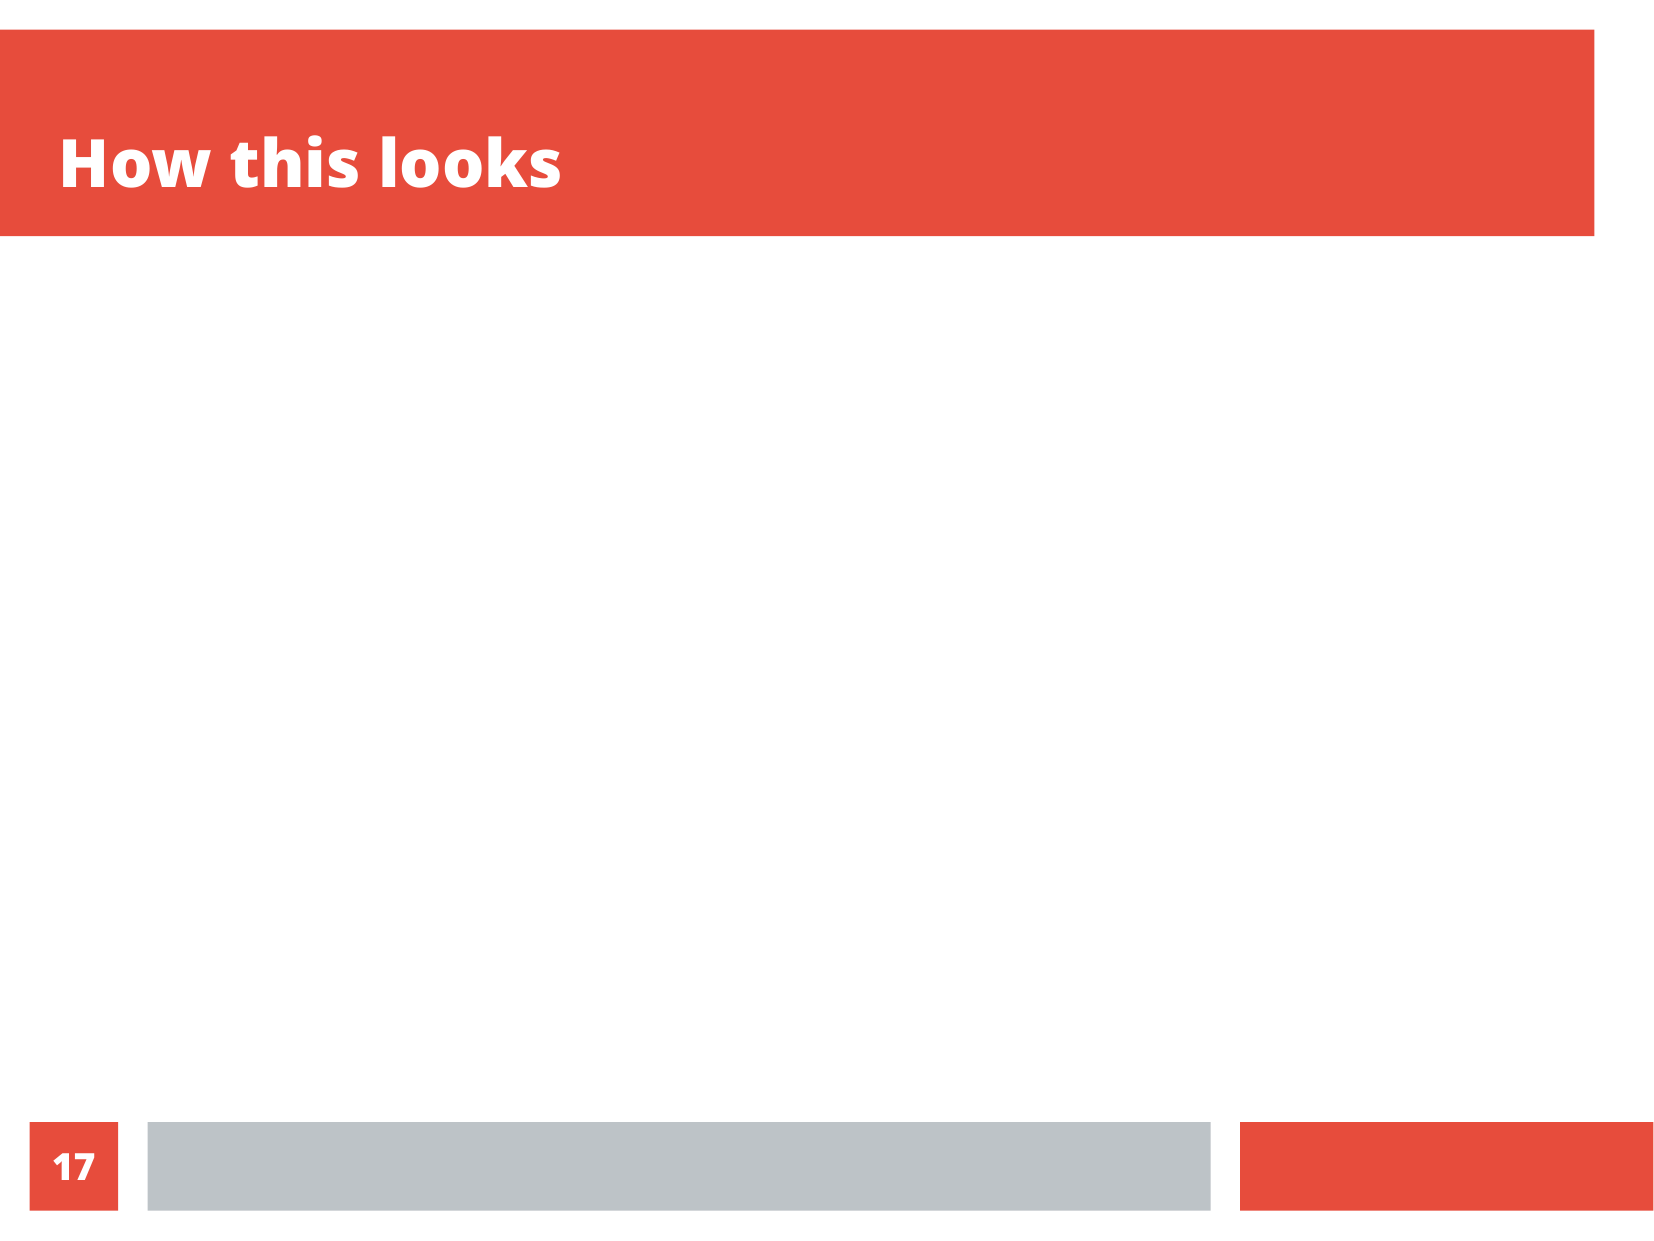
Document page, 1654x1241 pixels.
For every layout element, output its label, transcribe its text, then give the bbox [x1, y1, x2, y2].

title How this looks [59, 59, 1595, 207]
